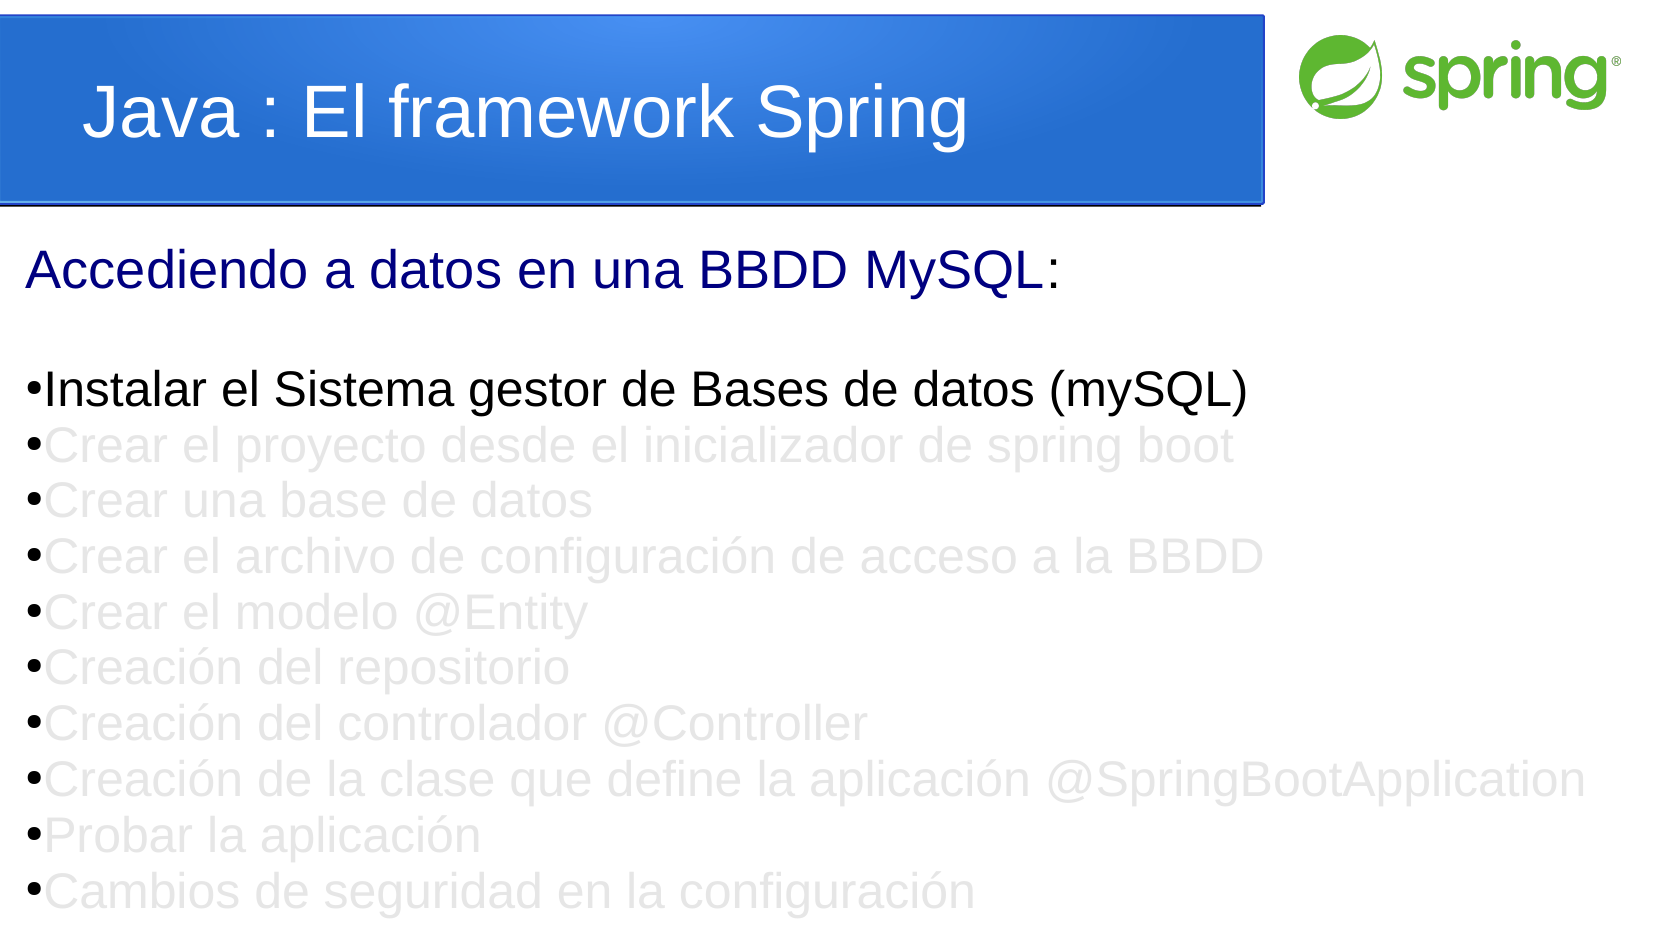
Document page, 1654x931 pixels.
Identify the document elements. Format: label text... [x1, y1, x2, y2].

title Java : El framework Spring [82, 35, 1235, 164]
subtitle Accediendo a datos en una BBDD MySQL: Instalar el Sistema gestor de Bases de datos (mySQL) Crear el proyecto desde el inicializador de spring boot Crear una base de datos Crear el archivo de configuración de acceso a la BBDD Crear el modelo @Entity Creación del repositorio Creación del controlador @Controller Creación de la clase que define la aplicación @SpringBootApplication Probar la aplicación Cambios de seguridad en la configuración [25, 164, 1644, 931]
picture [1299, 35, 1621, 119]
